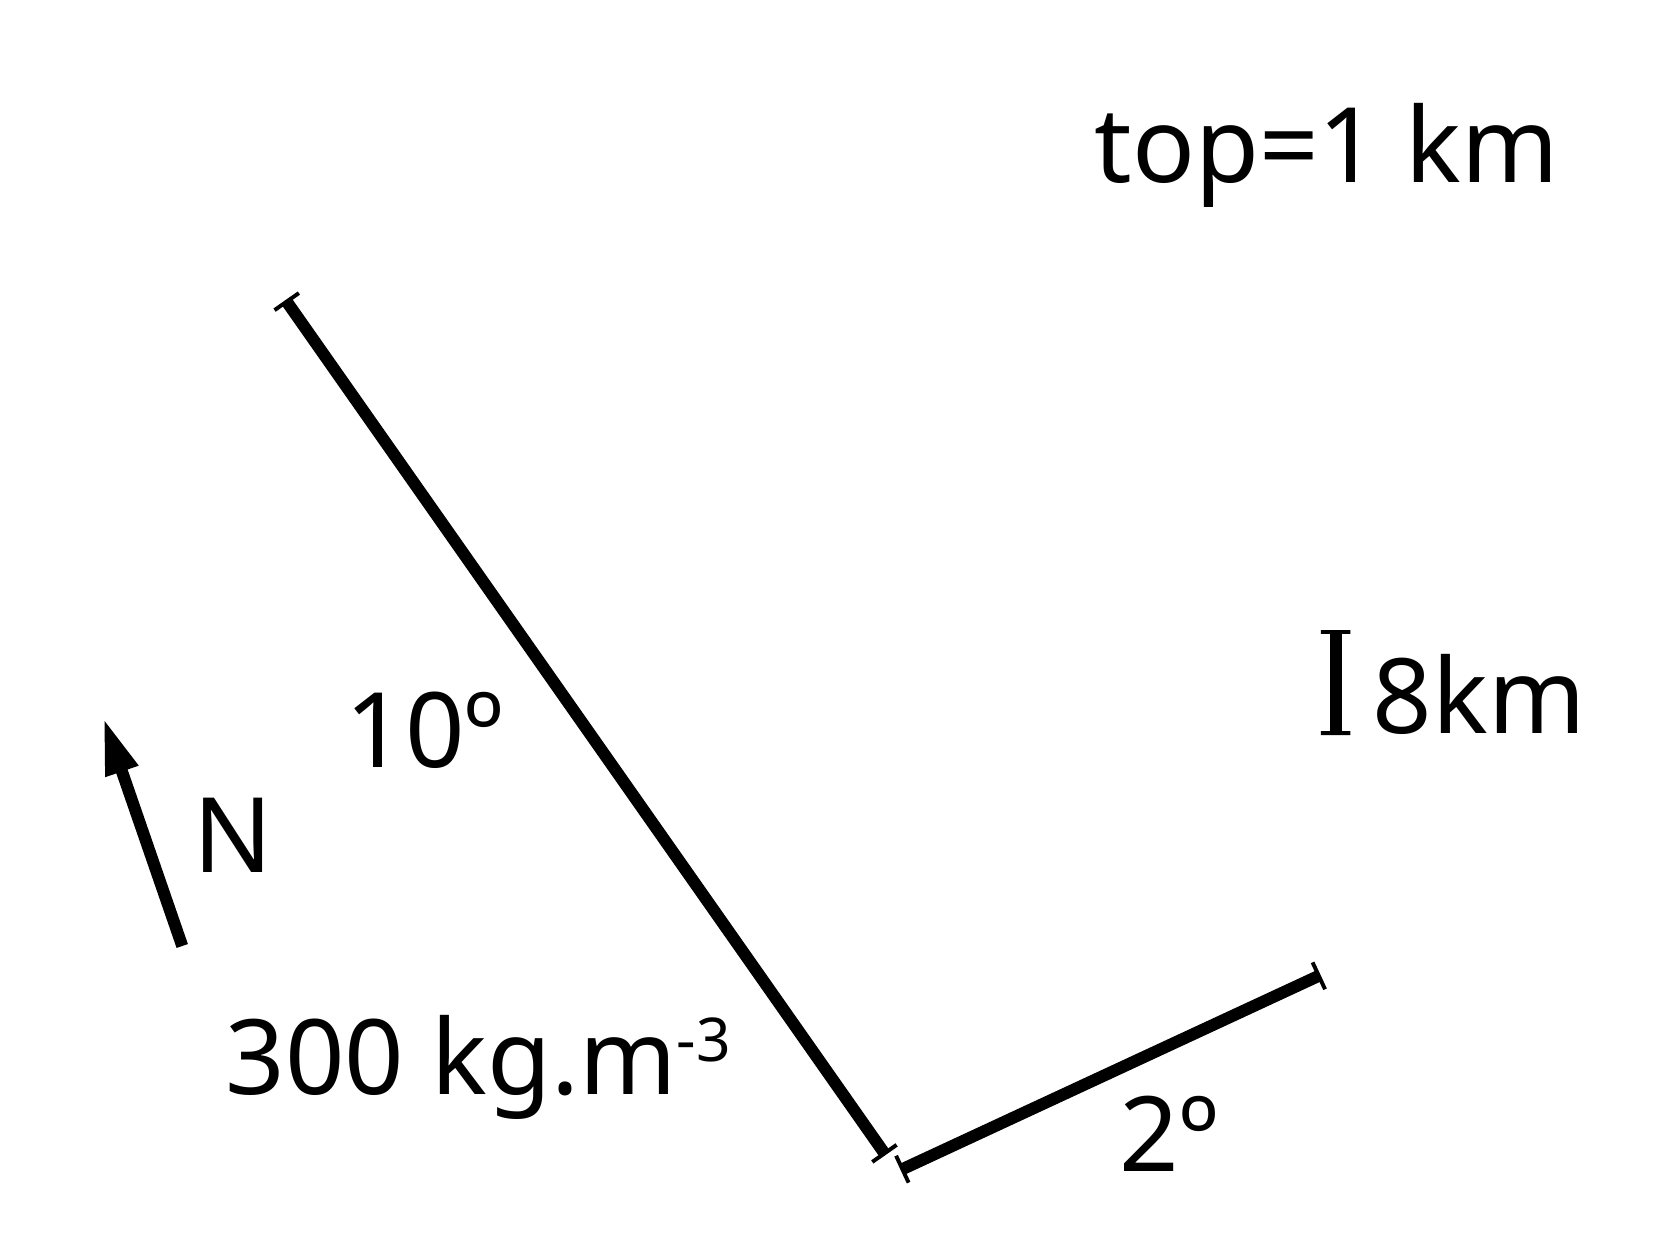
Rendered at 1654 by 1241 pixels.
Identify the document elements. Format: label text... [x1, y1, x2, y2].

text_box 10º [330, 648, 525, 781]
text_box N [178, 754, 285, 886]
text_box 2º [1105, 1052, 1241, 1185]
picture [366, 427, 521, 648]
picture [366, 24, 1471, 1225]
text_box top=1 km [1080, 63, 1559, 196]
text_box 8km [1357, 615, 1591, 747]
text_box 300 kg.m-3 [210, 975, 720, 1111]
